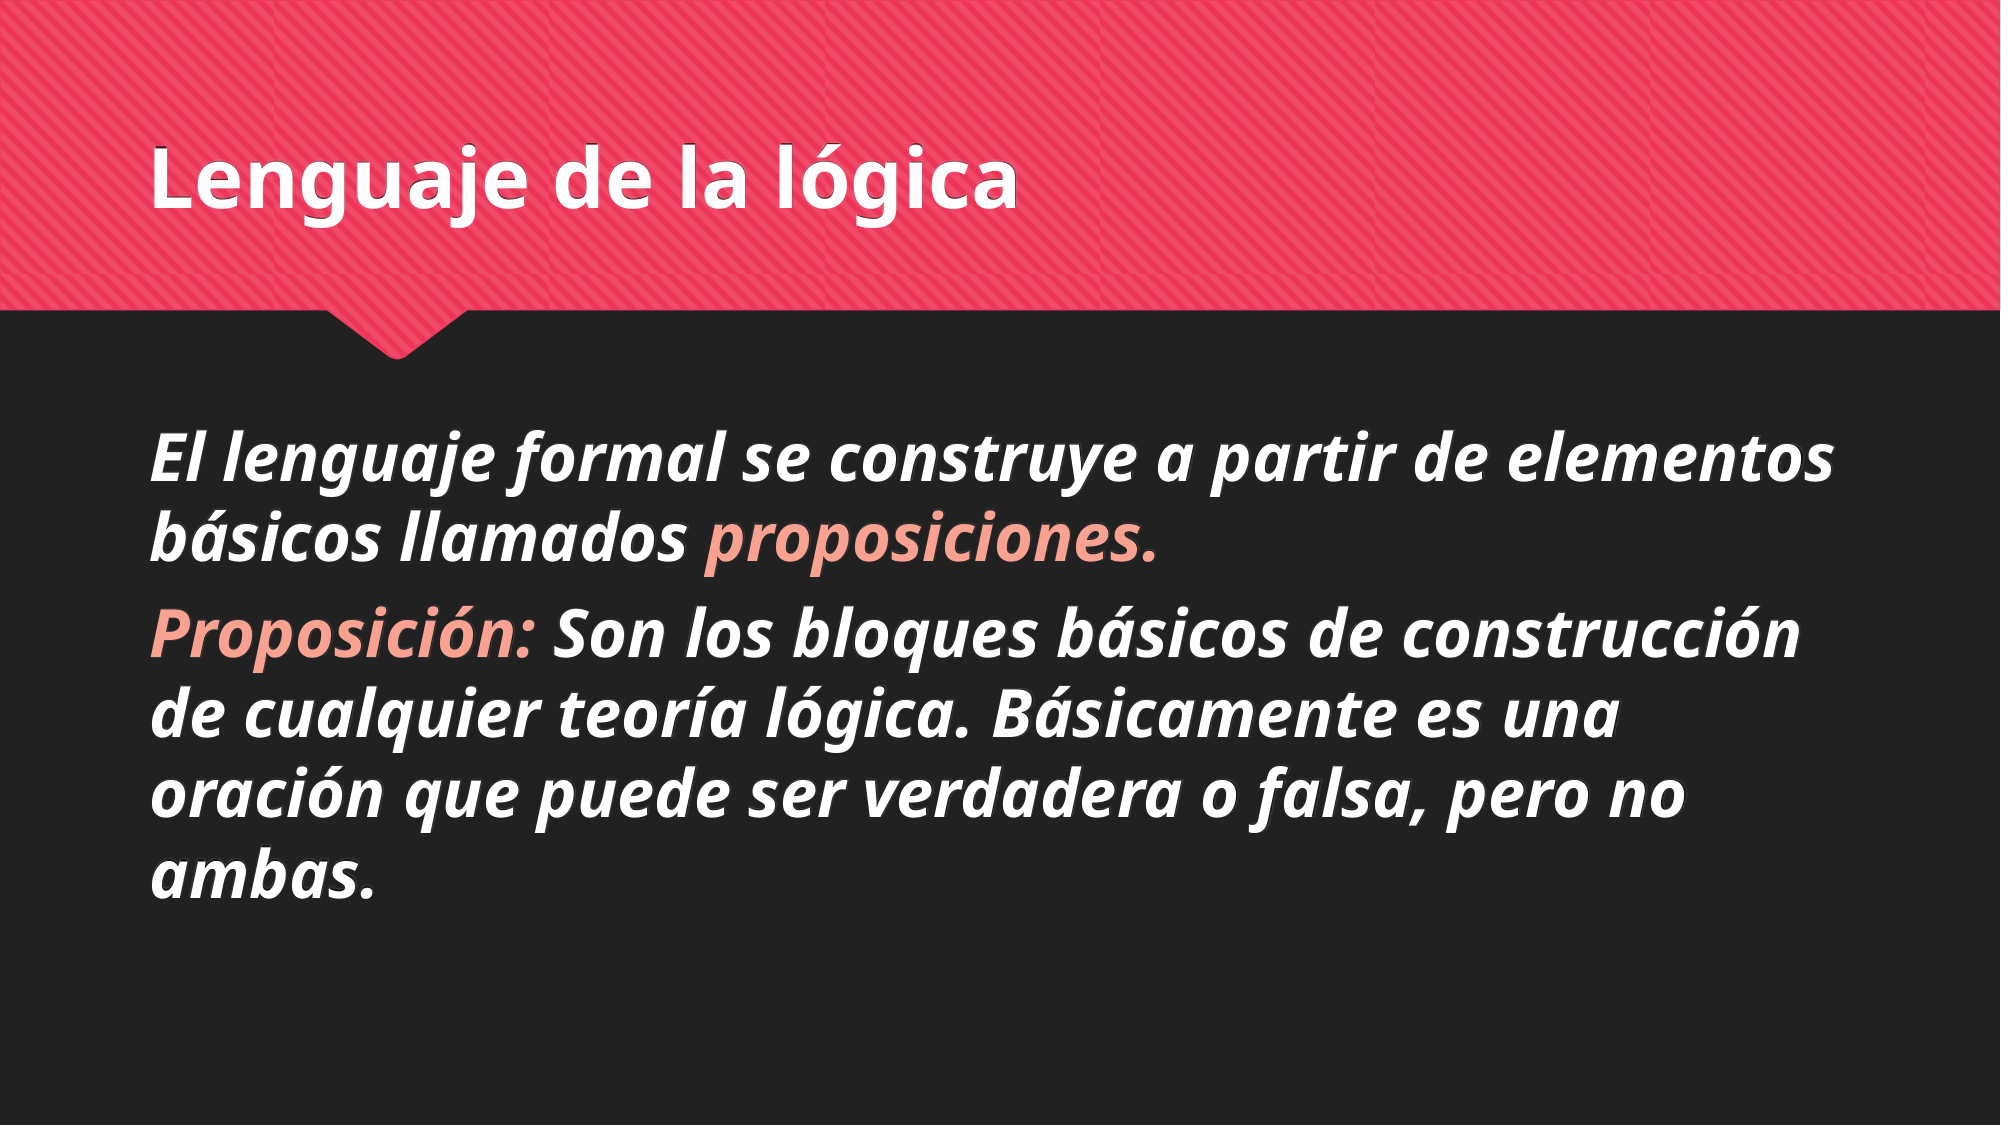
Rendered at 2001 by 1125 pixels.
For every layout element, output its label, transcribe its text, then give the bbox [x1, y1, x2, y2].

list El lenguaje formal se construye a partir de elementos básicos llamados proposiciones. Proposición: Son los bloques básicos de construcción de cualquier teoría lógica. Básicamente es una oración que puede ser verdadera o falsa, pero no ambas. [134, 364, 1866, 962]
title Lenguaje de la lógica [132, 73, 1868, 233]
